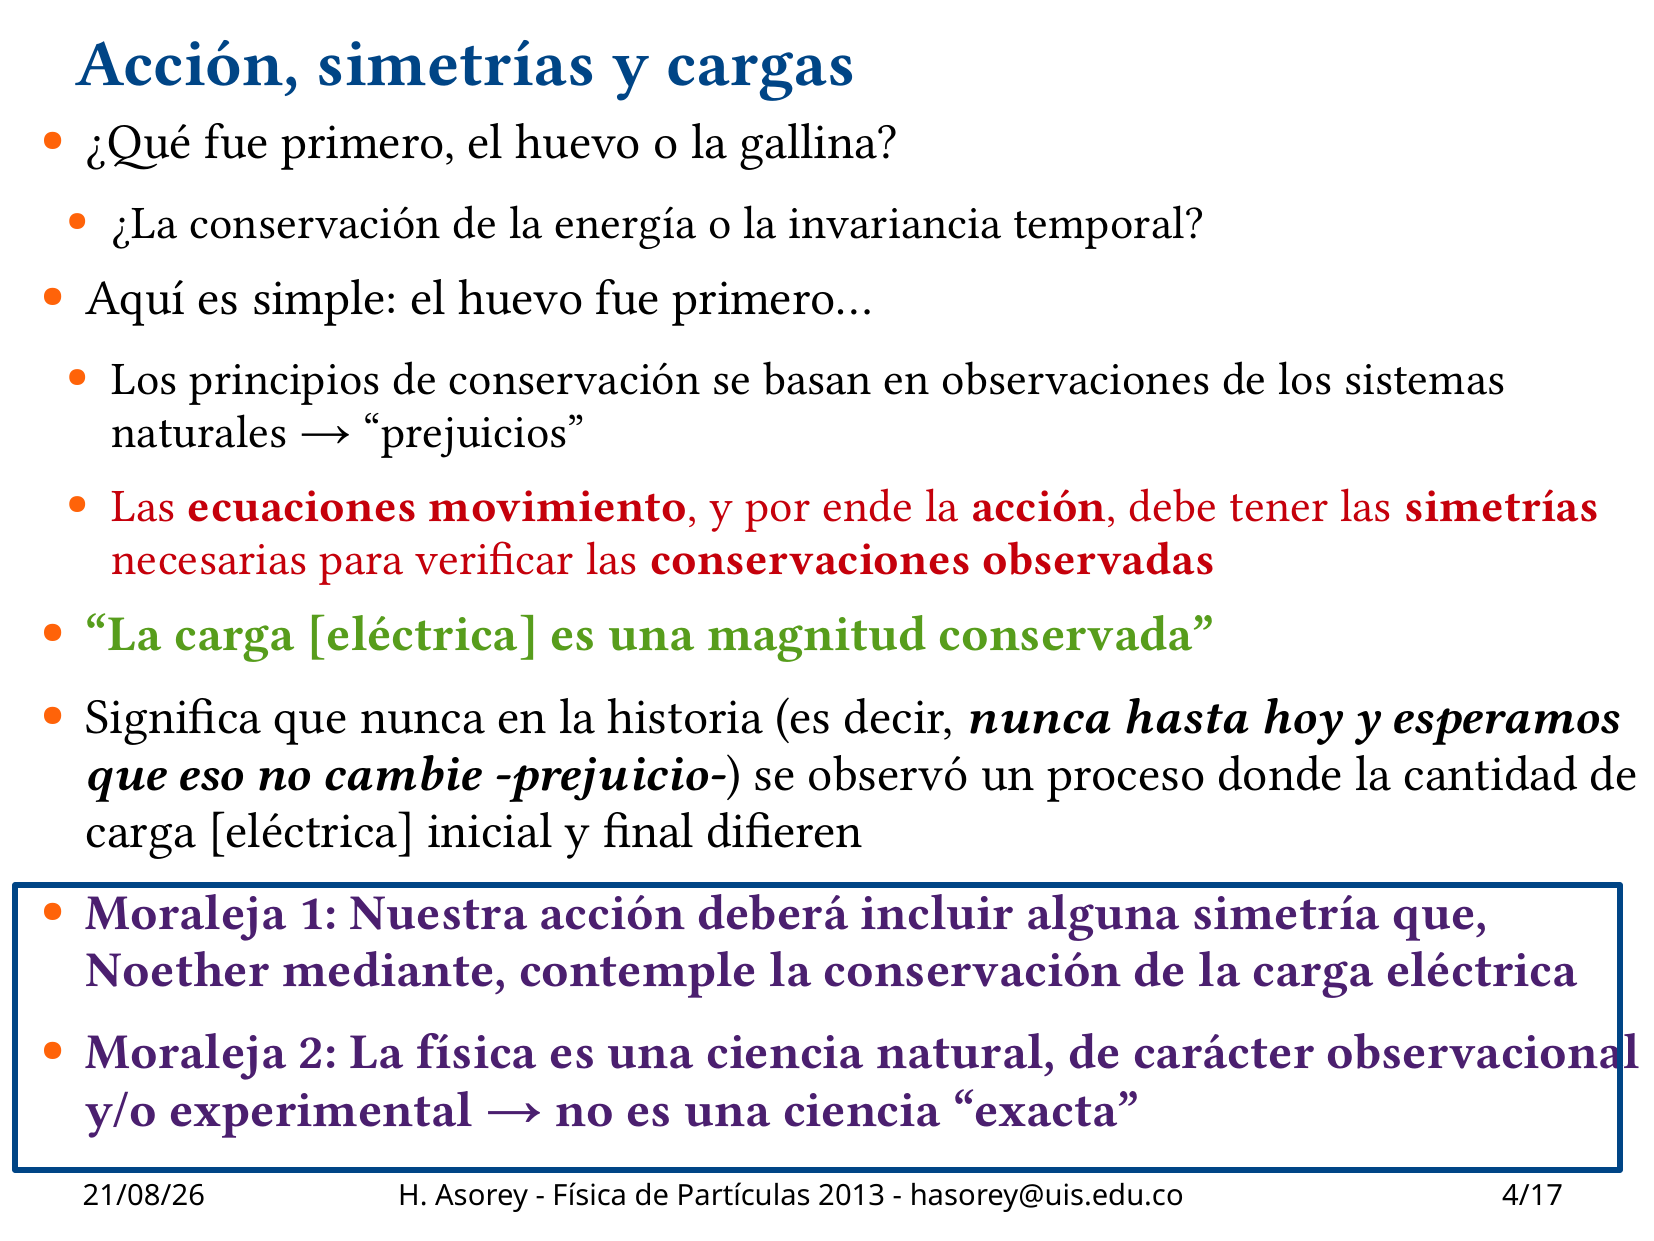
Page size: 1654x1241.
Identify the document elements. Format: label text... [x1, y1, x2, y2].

title Acción, simetrías y cargas [75, 13, 1564, 114]
list ¿Qué fue primero, el huevo o la gallina? ¿La conservación de la energía o la invariancia temporal? Aquí es simple: el huevo fue primero... Los principios de conservación se basan en observaciones de los sistemas naturales → “prejuicios” Las ecuaciones movimiento, y por ende la acción, debe tener las simetrías necesarias para verificar las conservaciones observadas “La carga [eléctrica] es una magnitud conservada” Significa que nunca en la historia (es decir, nunca hasta hoy y esperamos que eso no cambie -prejuicio-) se observó un proceso donde la cantidad de carga [eléctrica] inicial y final difieren Moraleja 1: Nuestra acción deberá incluir alguna simetría que, Noether mediante, contemple la conservación de la carga eléctrica Moraleja 2: La física es una ciencia natural, de carácter observacional y/o experimental → no es una ciencia “exacta” [18, 888, 1617, 1156]
list ¿Qué fue primero, el huevo o la gallina? ¿La conservación de la energía o la invariancia temporal? Aquí es simple: el huevo fue primero... Los principios de conservación se basan en observaciones de los sistemas naturales → “prejuicios” Las ecuaciones movimiento, y por ende la acción, debe tener las simetrías necesarias para verificar las conservaciones observadas “La carga [eléctrica] es una magnitud conservada” Significa que nunca en la historia (es decir, nunca hasta hoy y esperamos que eso no cambie -prejuicio-) se observó un proceso donde la cantidad de carga [eléctrica] inicial y final difieren Moraleja 1: Nuestra acción deberá incluir alguna simetría que, Noether mediante, contemple la conservación de la carga eléctrica Moraleja 2: La física es una ciencia natural, de carácter observacional y/o experimental → no es una ciencia “exacta” [15, 114, 1654, 1156]
